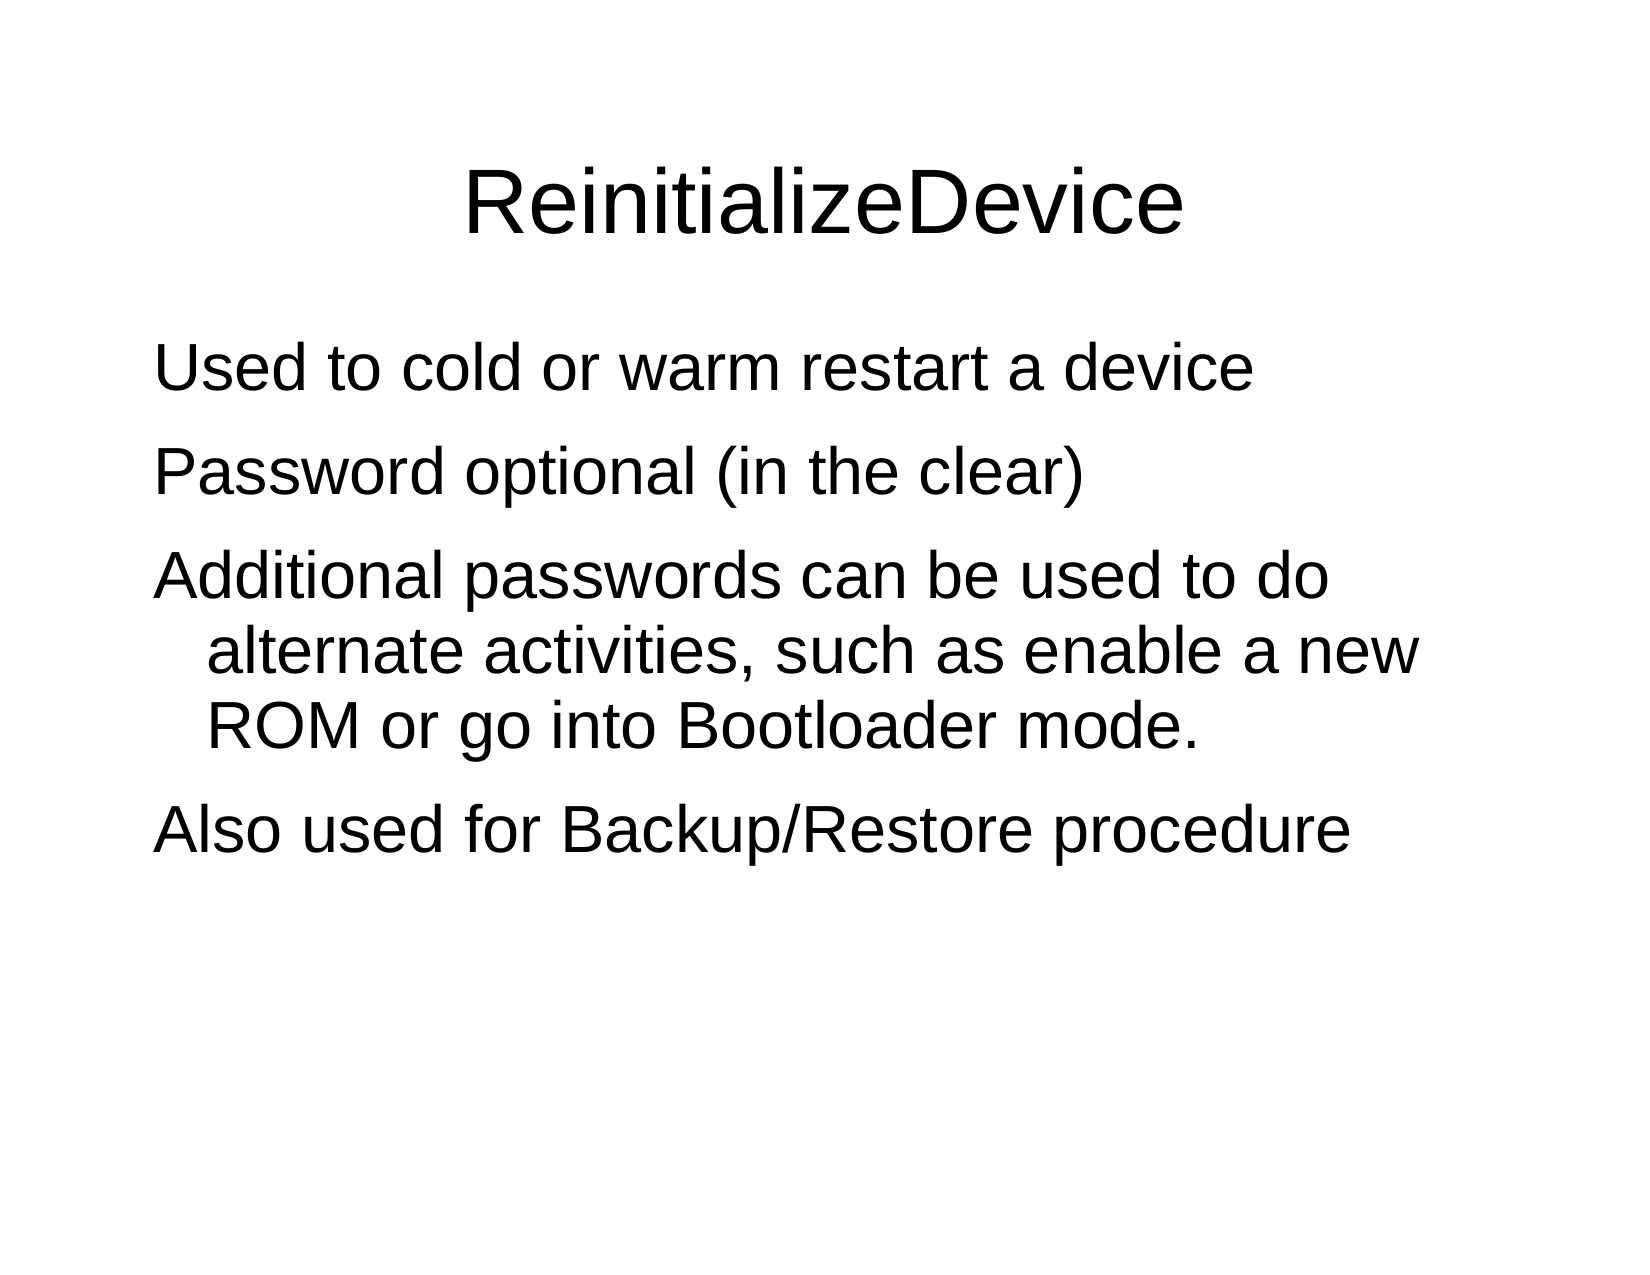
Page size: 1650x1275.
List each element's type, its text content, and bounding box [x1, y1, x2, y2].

list Used to cold or warm restart a device Password optional (in the clear) Additional passwords can be used to do alternate activities, such as enable a new ROM or go into Bootloader mode. Also used for Backup/Restore procedure [135, 329, 1515, 1079]
title ReinitializeDevice [135, 112, 1515, 291]
